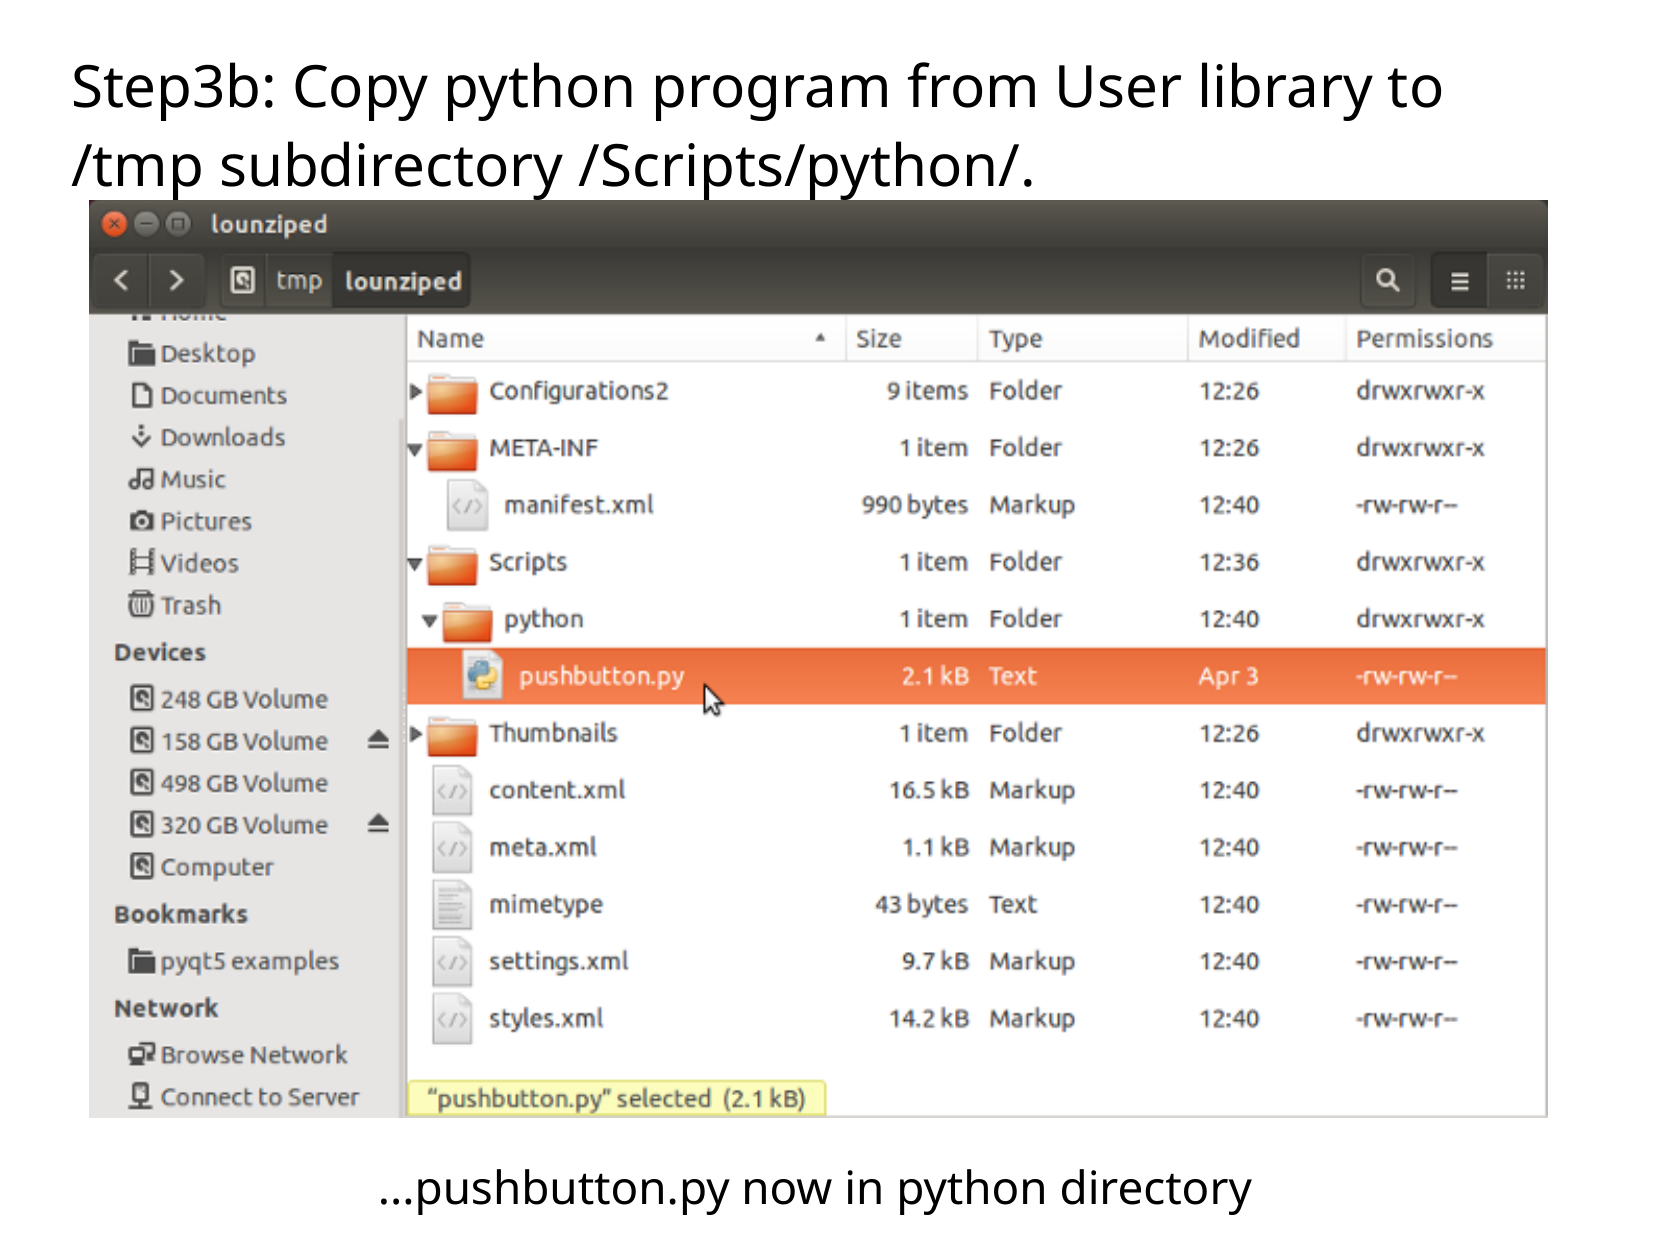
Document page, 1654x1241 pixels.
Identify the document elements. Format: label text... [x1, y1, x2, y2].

title Step3b: Copy python program from User library to /tmp subdirectory /Scripts/python/. [70, 60, 1560, 189]
picture [89, 200, 1548, 1118]
text_box ...pushbutton.py now in python directory [70, 1157, 1559, 1217]
